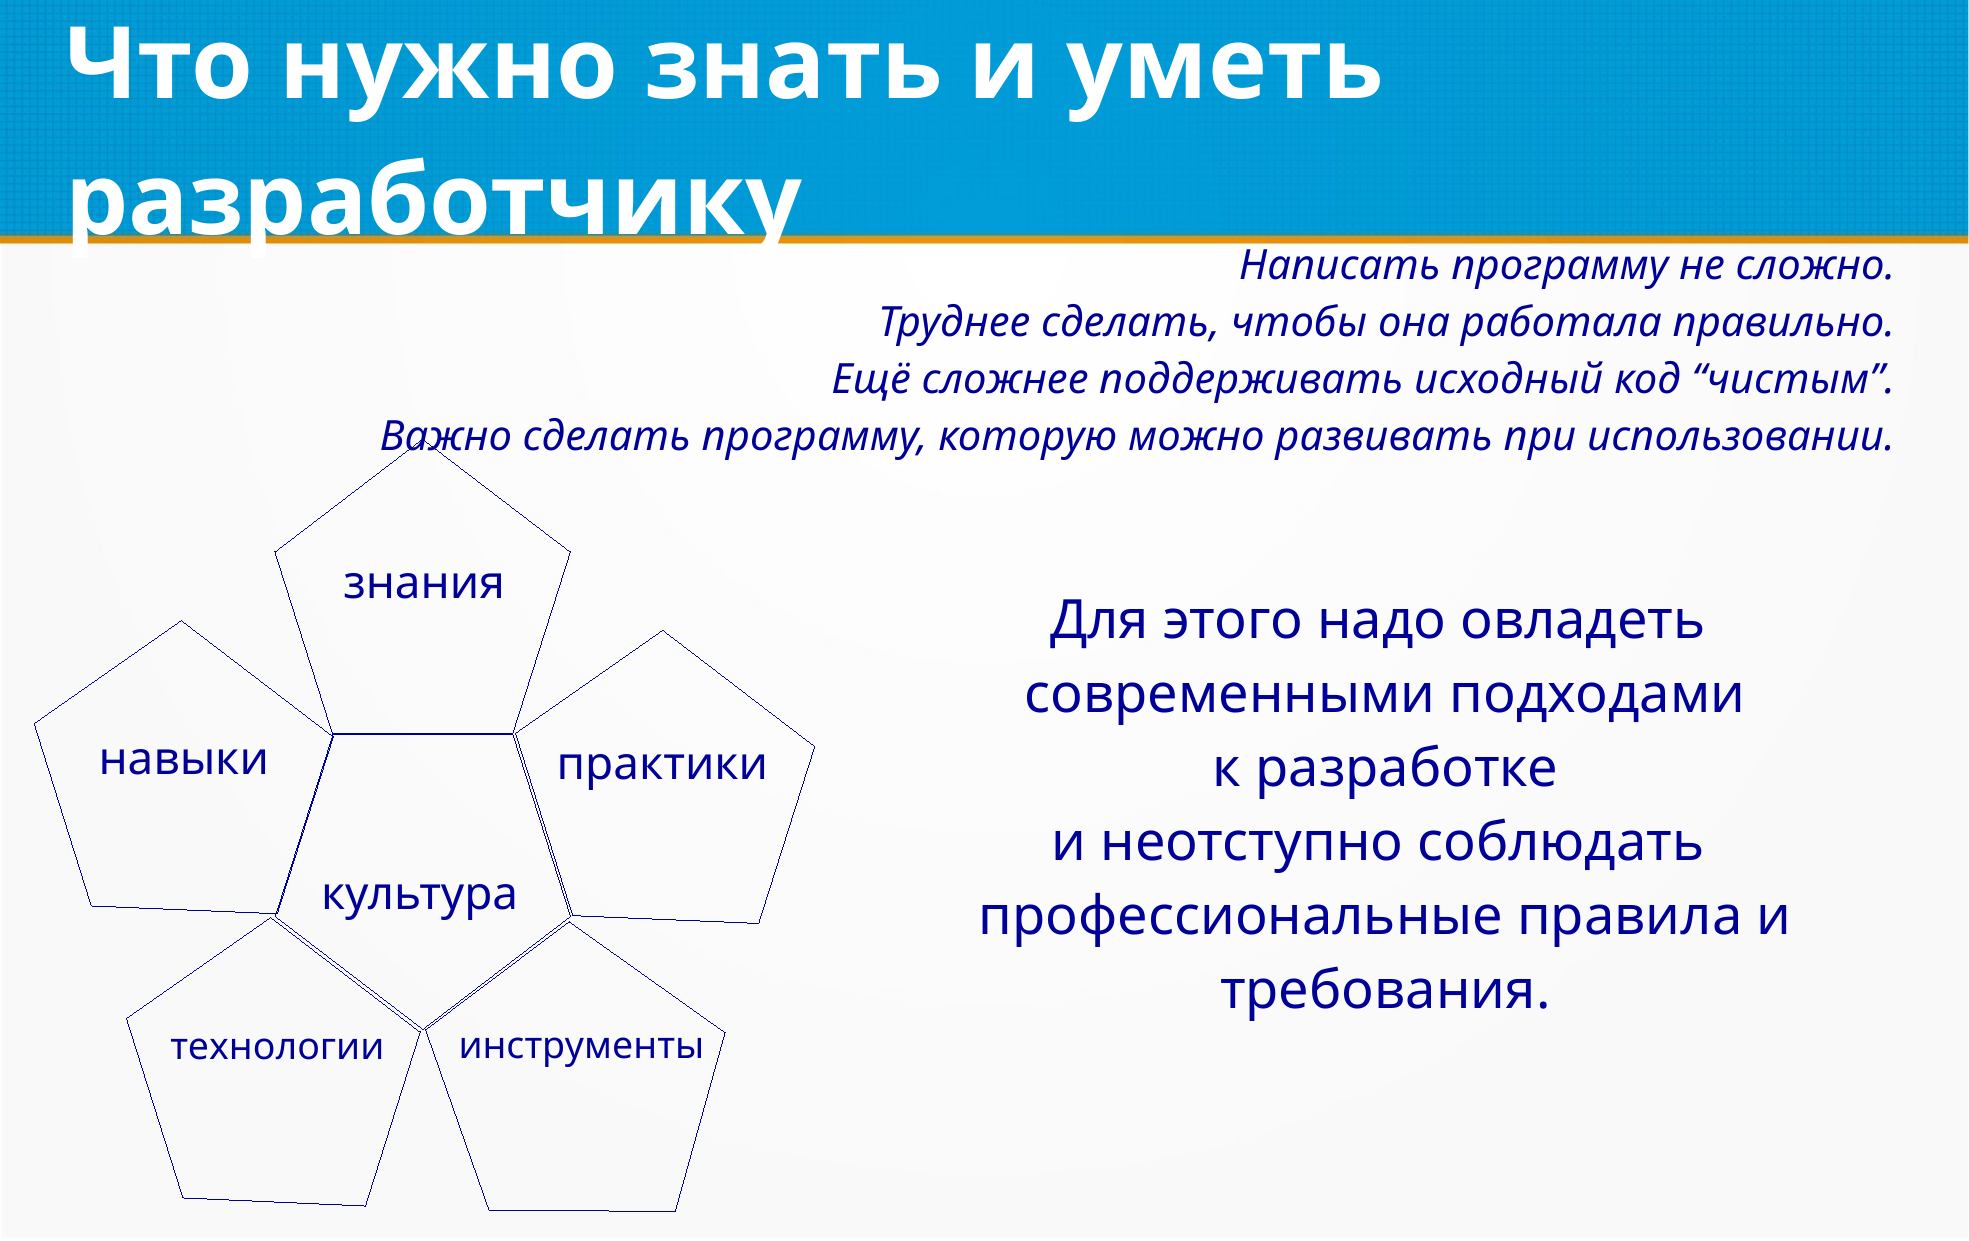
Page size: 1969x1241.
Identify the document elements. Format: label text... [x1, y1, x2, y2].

text_box инструменты [427, 1010, 737, 1077]
text_box культура [291, 850, 549, 934]
text_box Для этого надо овладеть современными подходами к разработке и неотступно соблюдать профессиональные правила и требования. [871, 582, 1900, 1024]
text_box навыки [73, 715, 294, 799]
text_box знания [315, 539, 534, 623]
text_box Написать программу не сложно. Труднее сделать, чтобы она работала правильно. Ещё сложнее поддерживать исходный код “чистым”. Важно сделать программу, которую можно развивать при использовании. [70, 232, 1902, 465]
text_box Что нужно знать и уметь разработчику [59, 55, 1902, 200]
text_box технологии [136, 1003, 419, 1088]
picture [0, 233, 1969, 1241]
text_box практики [524, 720, 801, 804]
